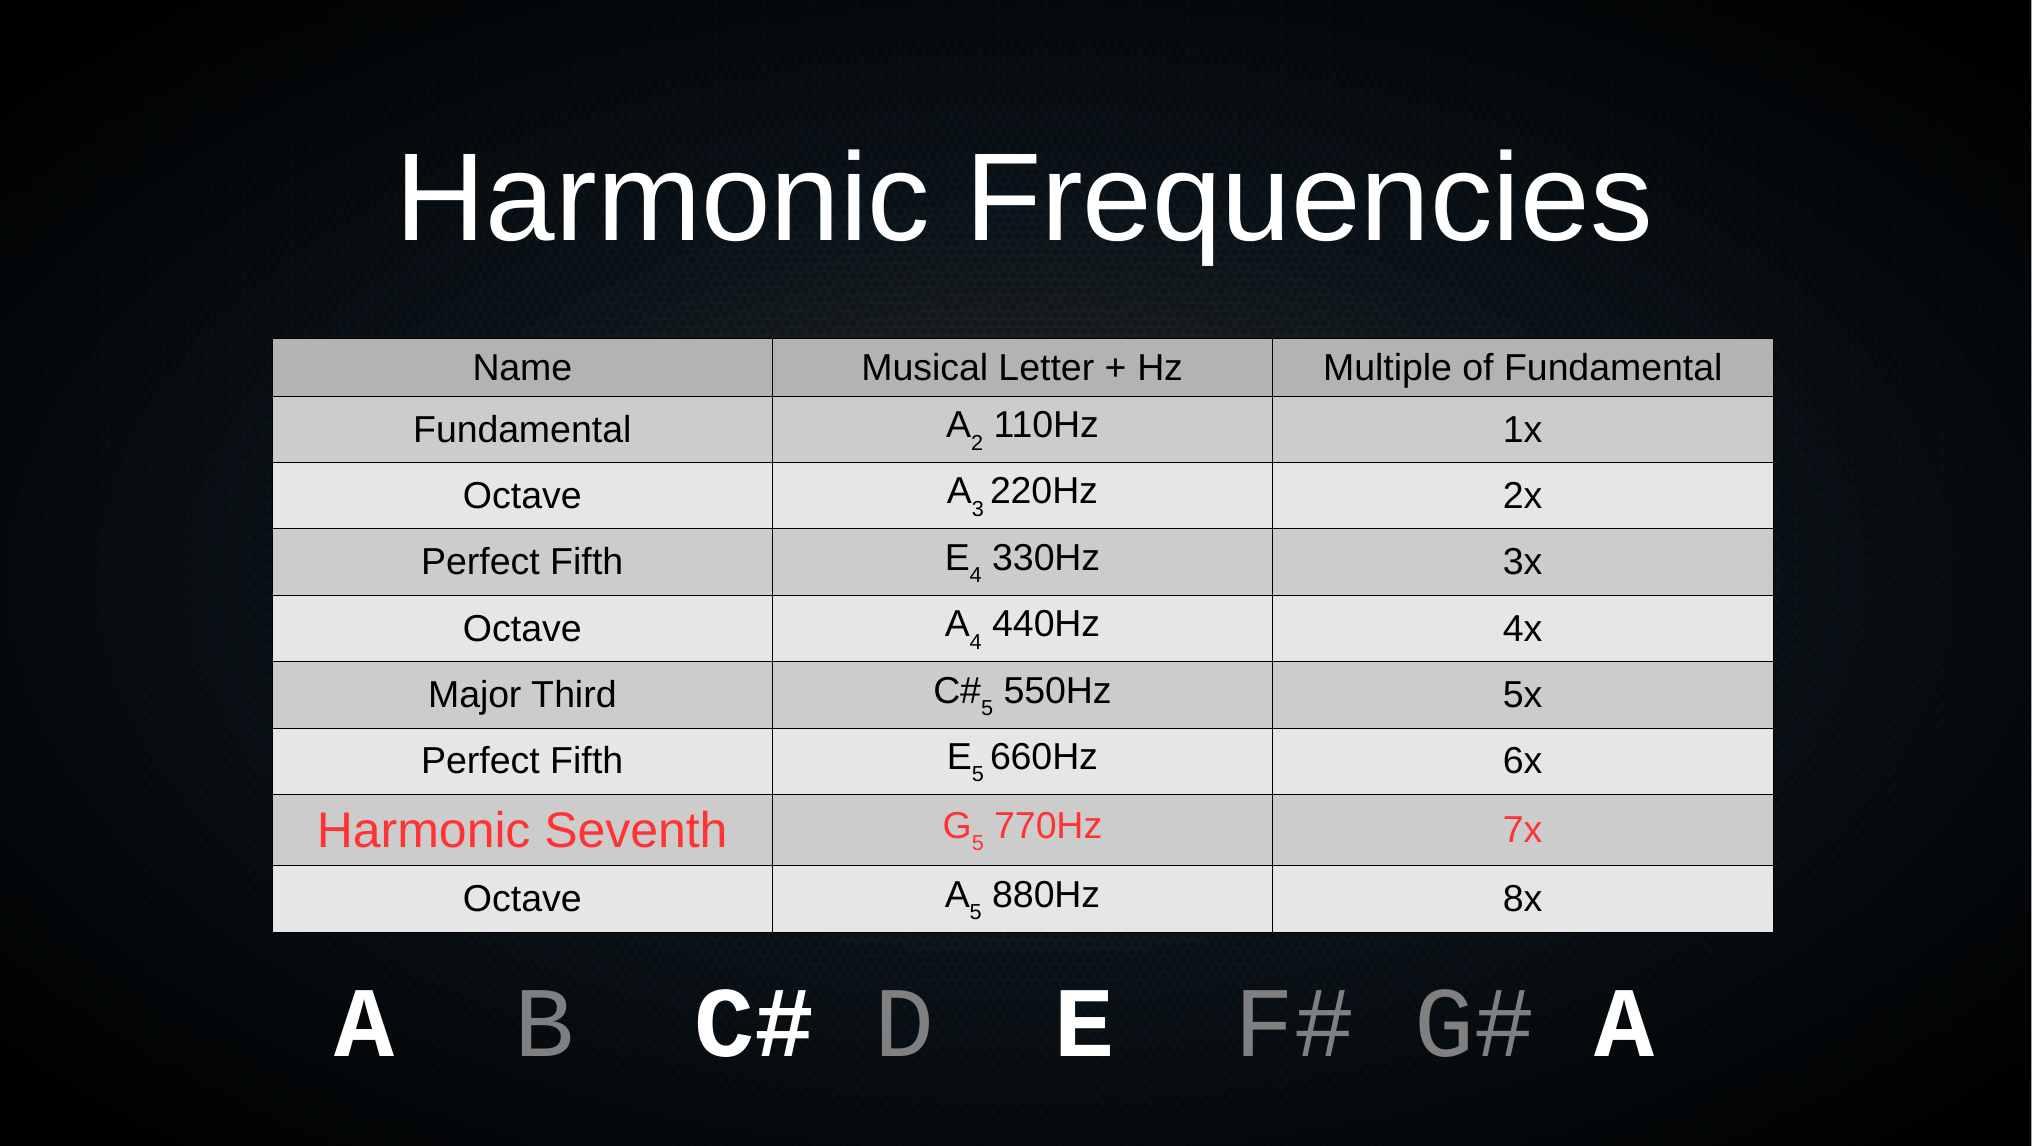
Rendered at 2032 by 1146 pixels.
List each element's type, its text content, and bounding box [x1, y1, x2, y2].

table_cell 4x [1273, 596, 1773, 661]
table_cell Octave [273, 866, 772, 916]
picture [0, 0, 2032, 1146]
text_box Harmonic Frequencies [47, 56, 2002, 337]
table_cell 1x [1273, 397, 1773, 462]
table_cell A3 220Hz [773, 463, 1272, 528]
table_cell E5 660Hz [773, 729, 1272, 794]
table_cell Perfect Fifth [273, 529, 772, 595]
table_cell C#5 550Hz [773, 662, 1272, 728]
table_cell 6x [1273, 729, 1773, 794]
text_box A B C# D E F# G# A [80, 916, 1909, 1144]
table_header Multiple of Fundamental [1273, 339, 1773, 396]
table_cell Major Third [273, 662, 772, 728]
table_header Name [273, 339, 772, 396]
table_cell A5 880Hz [773, 866, 1272, 916]
table_cell E4 330Hz [773, 529, 1272, 595]
table_cell Fundamental [273, 397, 772, 462]
table_cell A2 110Hz [773, 397, 1272, 462]
table_cell 5x [1273, 662, 1773, 728]
table_cell Octave [273, 596, 772, 661]
table_cell A4 440Hz [773, 596, 1272, 661]
table_cell 3x [1273, 529, 1773, 595]
table_cell G5 770Hz [773, 795, 1272, 865]
table_cell 8x [1273, 866, 1773, 916]
table_header Musical Letter + Hz [773, 339, 1272, 396]
table_cell Harmonic Seventh [273, 795, 772, 865]
table_cell 2x [1273, 463, 1773, 528]
table_cell 7x [1273, 795, 1773, 865]
table_cell Perfect Fifth [273, 729, 772, 794]
table_cell Octave [273, 463, 772, 528]
